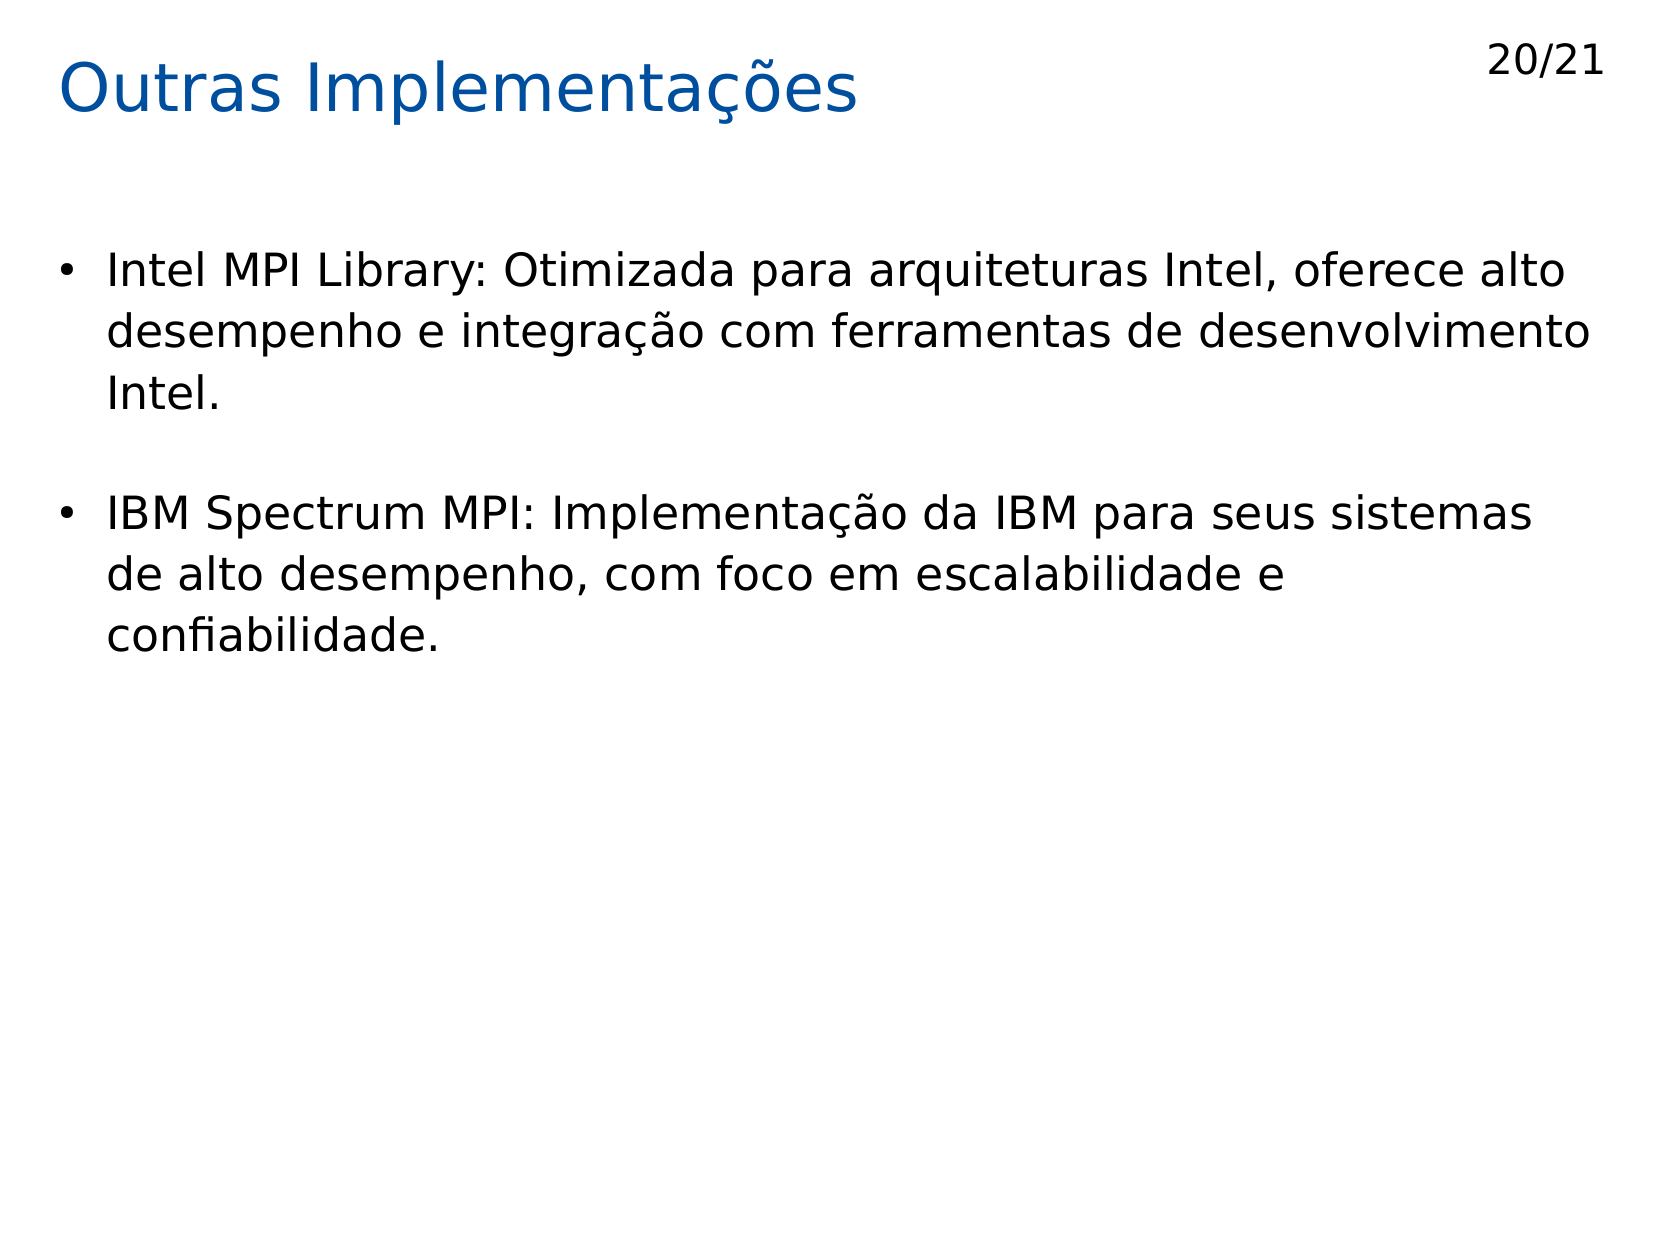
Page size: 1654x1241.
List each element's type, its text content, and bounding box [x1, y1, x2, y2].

title Outras Implementações [59, 29, 1506, 148]
list Intel MPI Library: Otimizada para arquiteturas Intel, oferece alto desempenho e integração com ferramentas de desenvolvimento Intel. IBM Spectrum MPI: Implementação da IBM para seus sistemas de alto desempenho, com foco em escalabilidade e confiabilidade. [59, 236, 1595, 1211]
